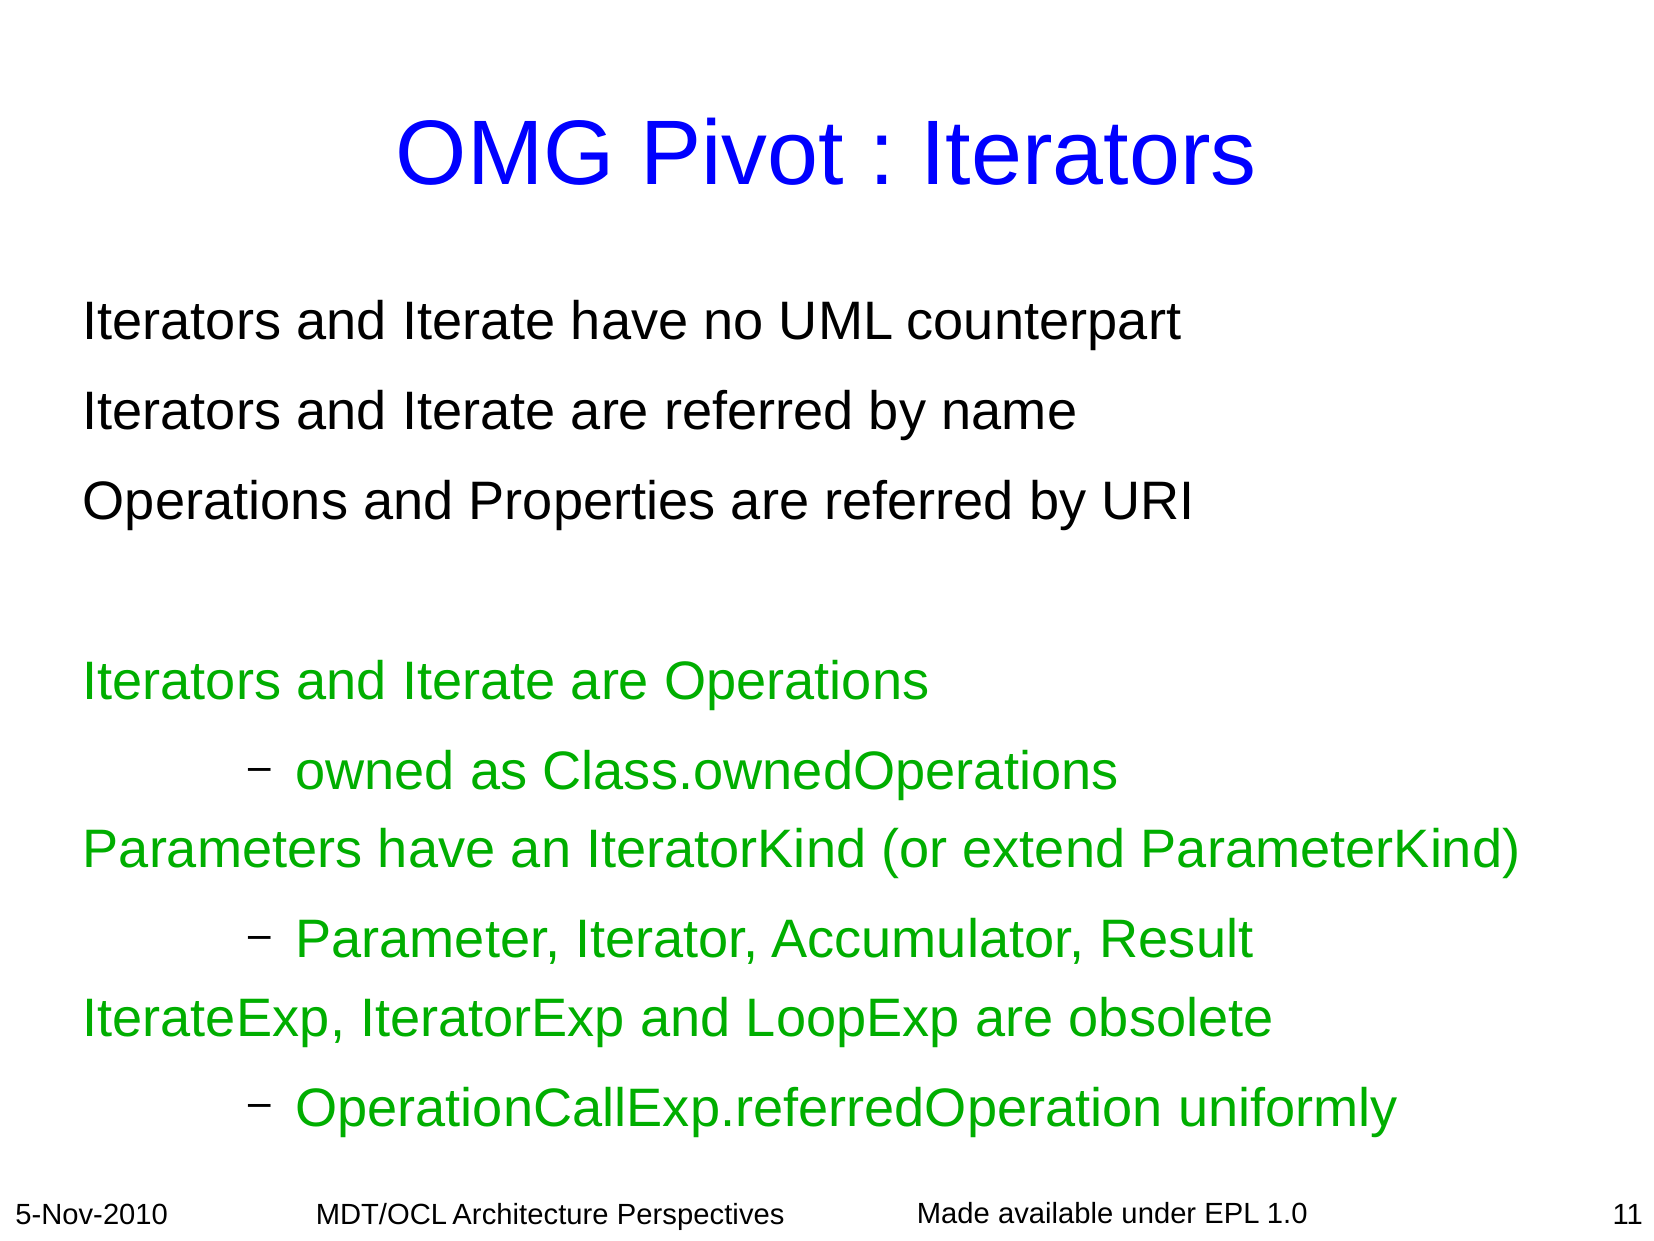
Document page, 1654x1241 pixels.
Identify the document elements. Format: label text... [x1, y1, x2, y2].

list Iterators and Iterate have no UML counterpart Iterators and Iterate are referred by name Operations and Properties are referred by URI Iterators and Iterate are Operations owned as Class.ownedOperations Parameters have an IteratorKind (or extend ParameterKind) Parameter, Iterator, Accumulator, Result IterateExp, IteratorExp and LoopExp are obsolete OperationCallExp.referredOperation uniformly [82, 290, 1571, 1138]
title OMG Pivot : Iterators [82, 49, 1571, 257]
